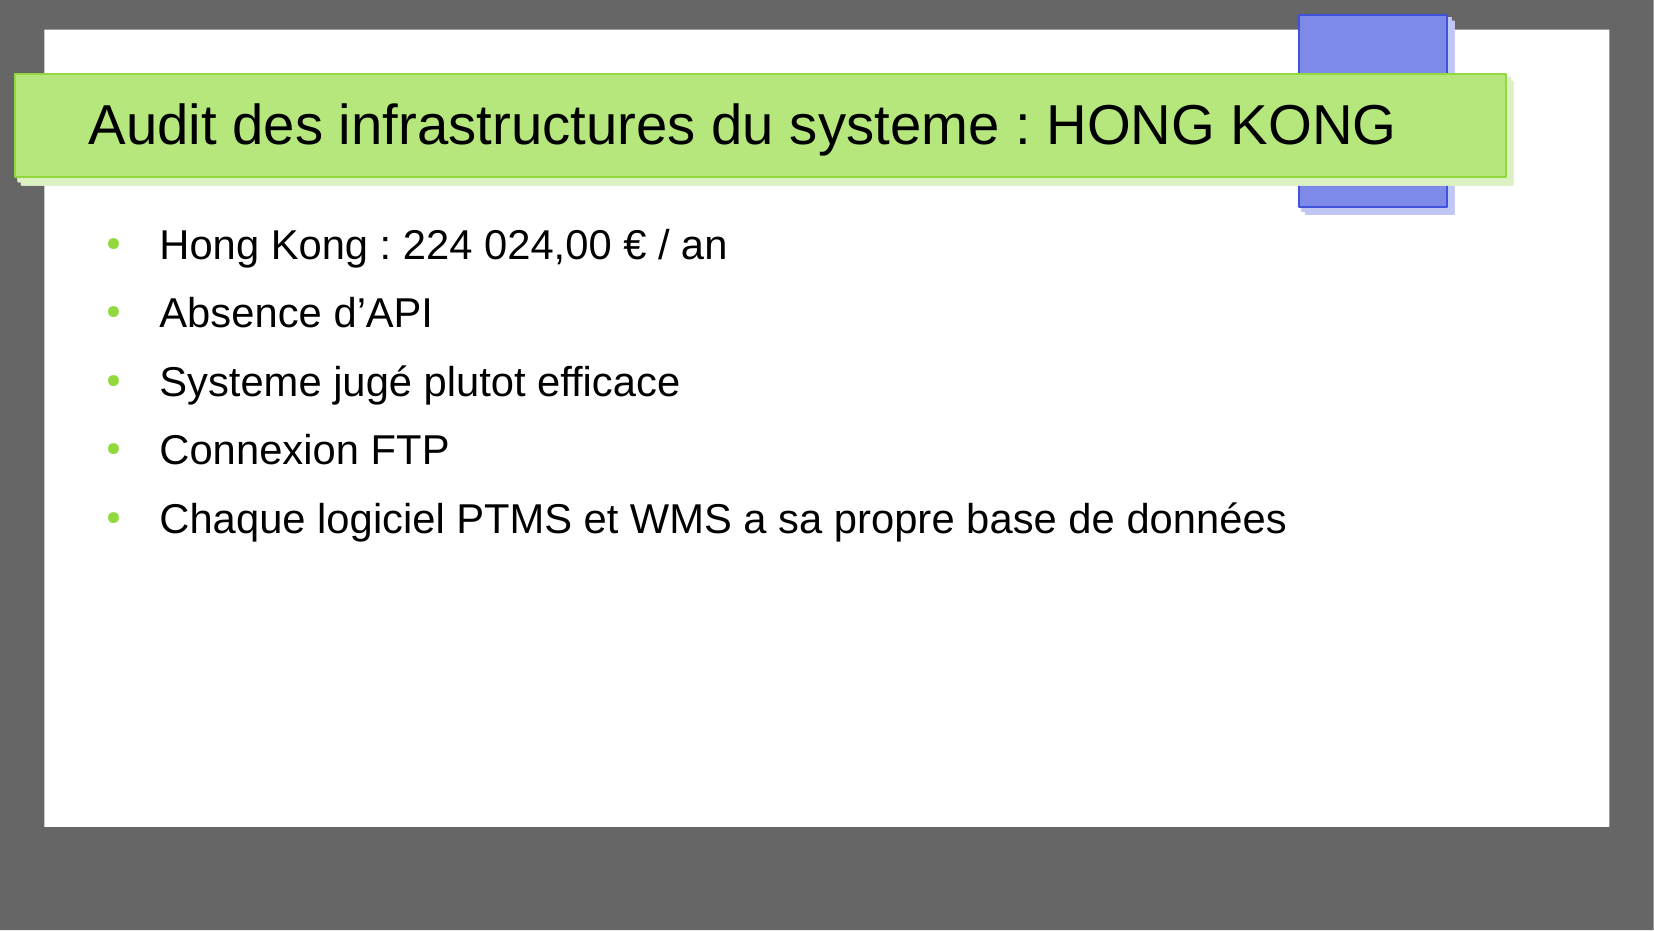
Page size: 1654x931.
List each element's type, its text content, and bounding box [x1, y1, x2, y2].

list Hong Kong : 224 024,00 € / an Absence d’API Systeme jugé plutot efficace Connexion FTP Chaque logiciel PTMS et WMS a sa propre base de données [88, 221, 1565, 813]
title Audit des infrastructures du systeme : HONG KONG [88, 73, 1506, 178]
